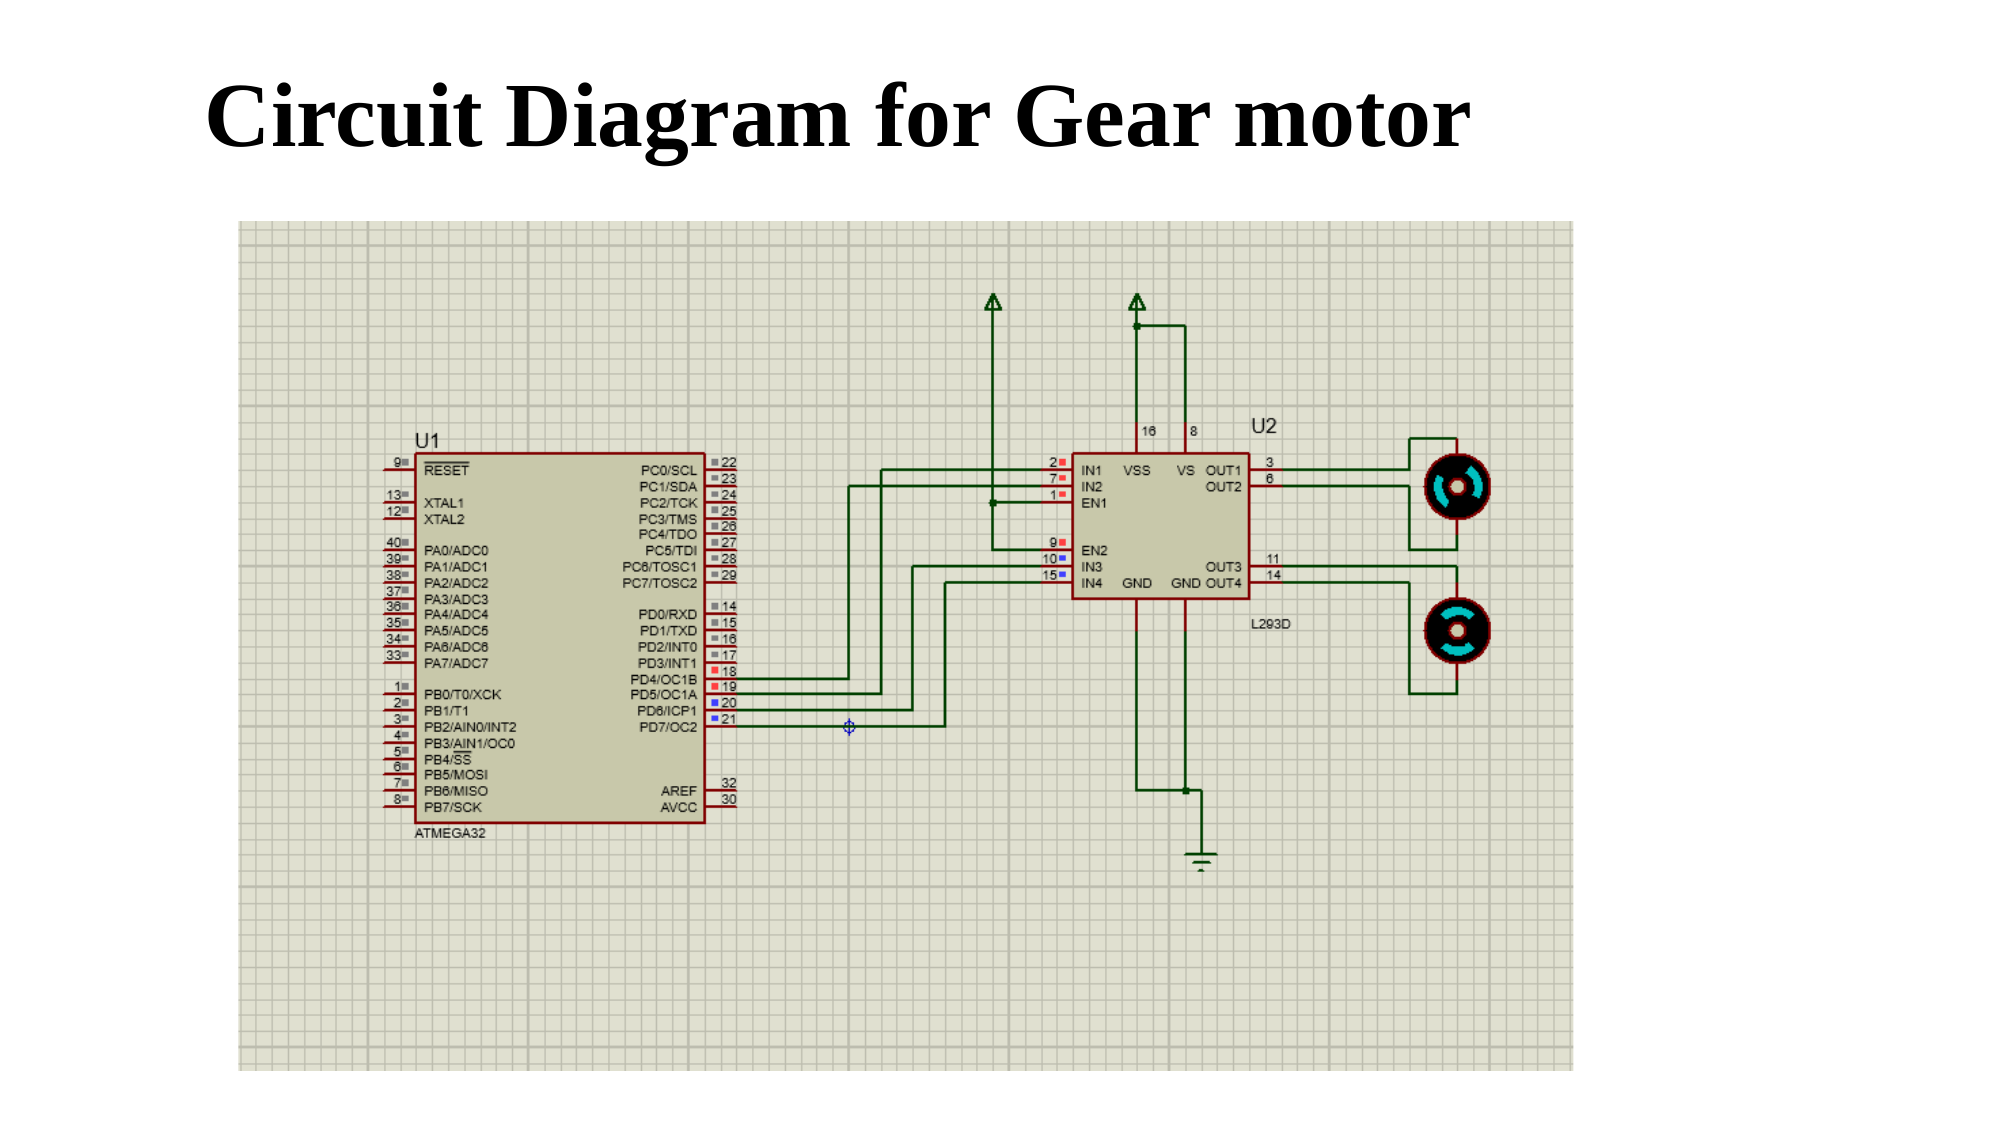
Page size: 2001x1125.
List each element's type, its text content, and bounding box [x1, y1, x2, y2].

text_box Circuit Diagram for Gear motor [190, 0, 2000, 174]
picture [238, 221, 1574, 1071]
